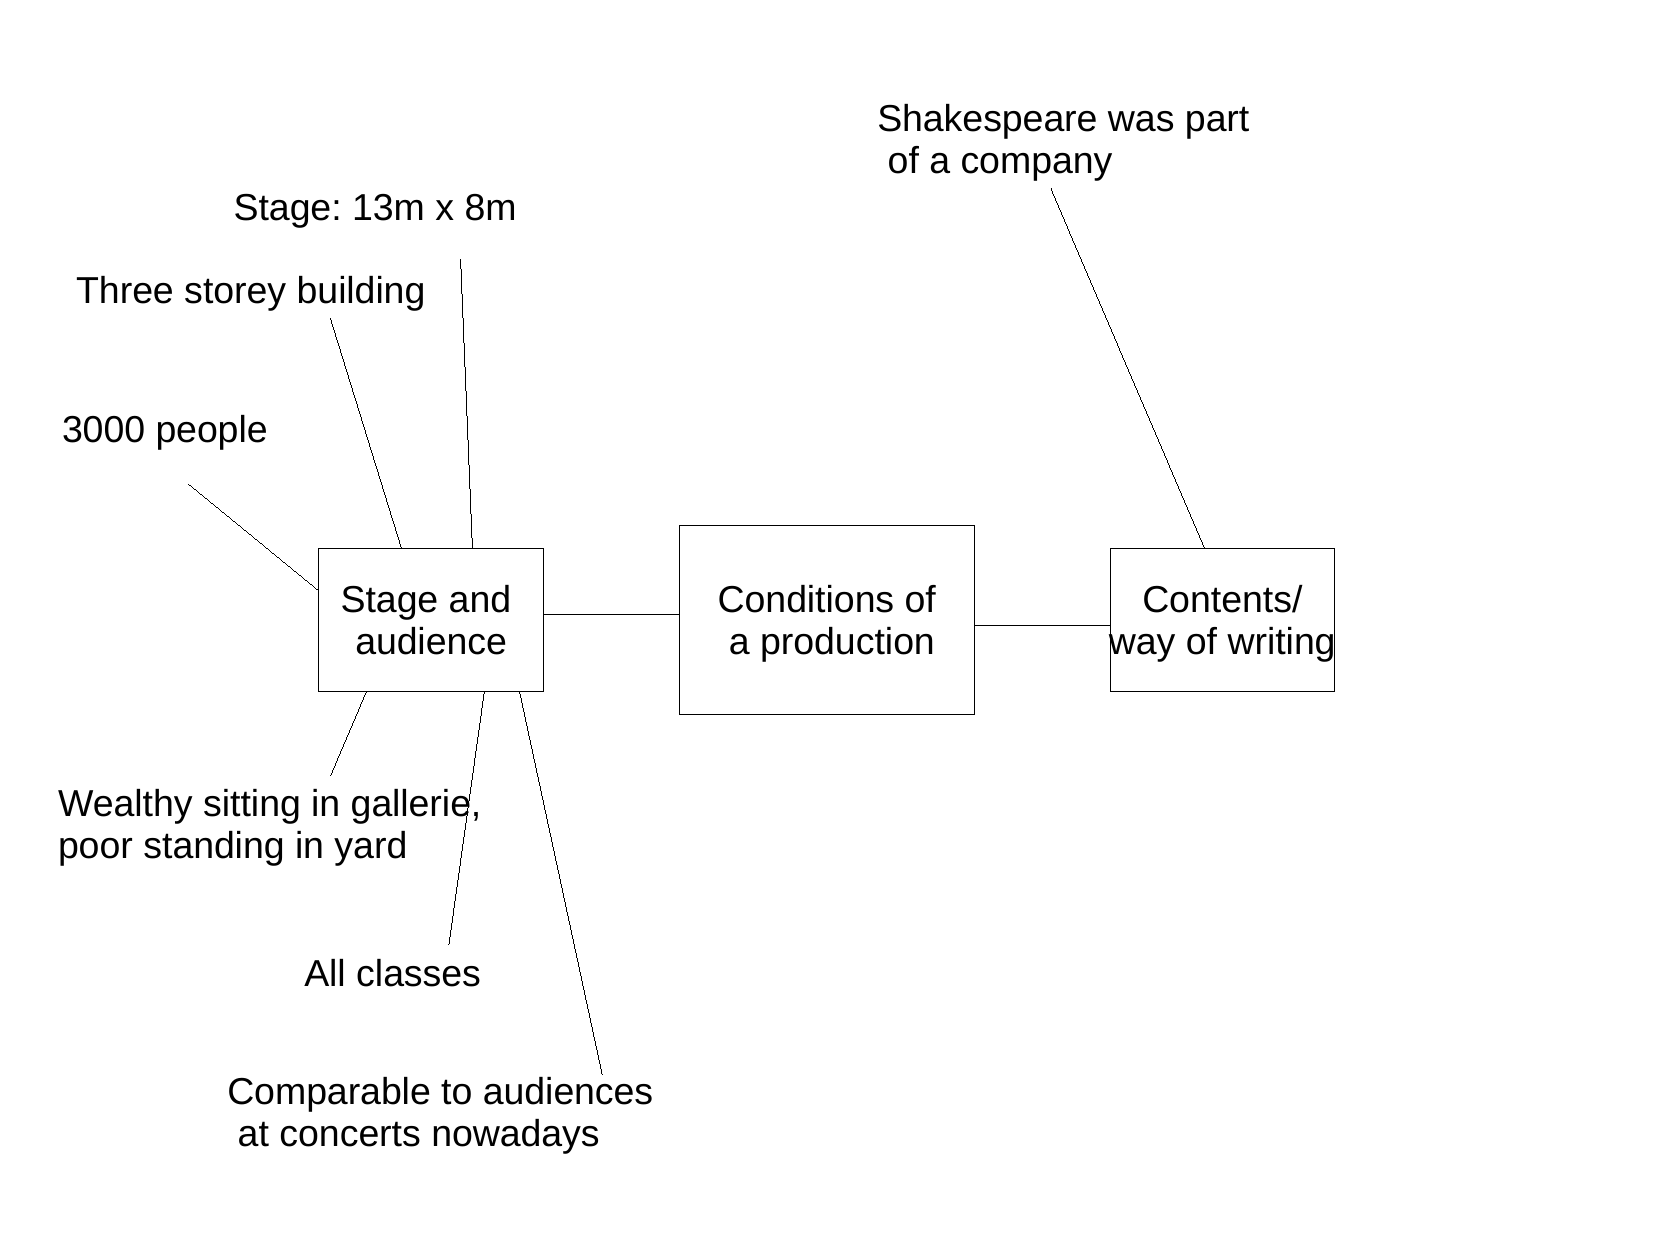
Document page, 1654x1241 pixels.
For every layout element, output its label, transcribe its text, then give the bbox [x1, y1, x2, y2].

text_box Comparable to audiences at concerts nowadays [212, 1062, 679, 1162]
text_box Contents/ way of writing [1110, 548, 1335, 692]
text_box Three storey building [61, 262, 440, 319]
text_box 3000 people [47, 401, 283, 459]
text_box Stage: 13m x 8m [218, 179, 532, 237]
text_box Conditions of a production [679, 525, 975, 715]
text_box Wealthy sitting in gallerie, poor standing in yard [43, 775, 497, 875]
text_box All classes [289, 944, 497, 1002]
text_box Shakespeare was part of a company [862, 90, 1264, 189]
text_box Stage and audience [318, 548, 544, 692]
